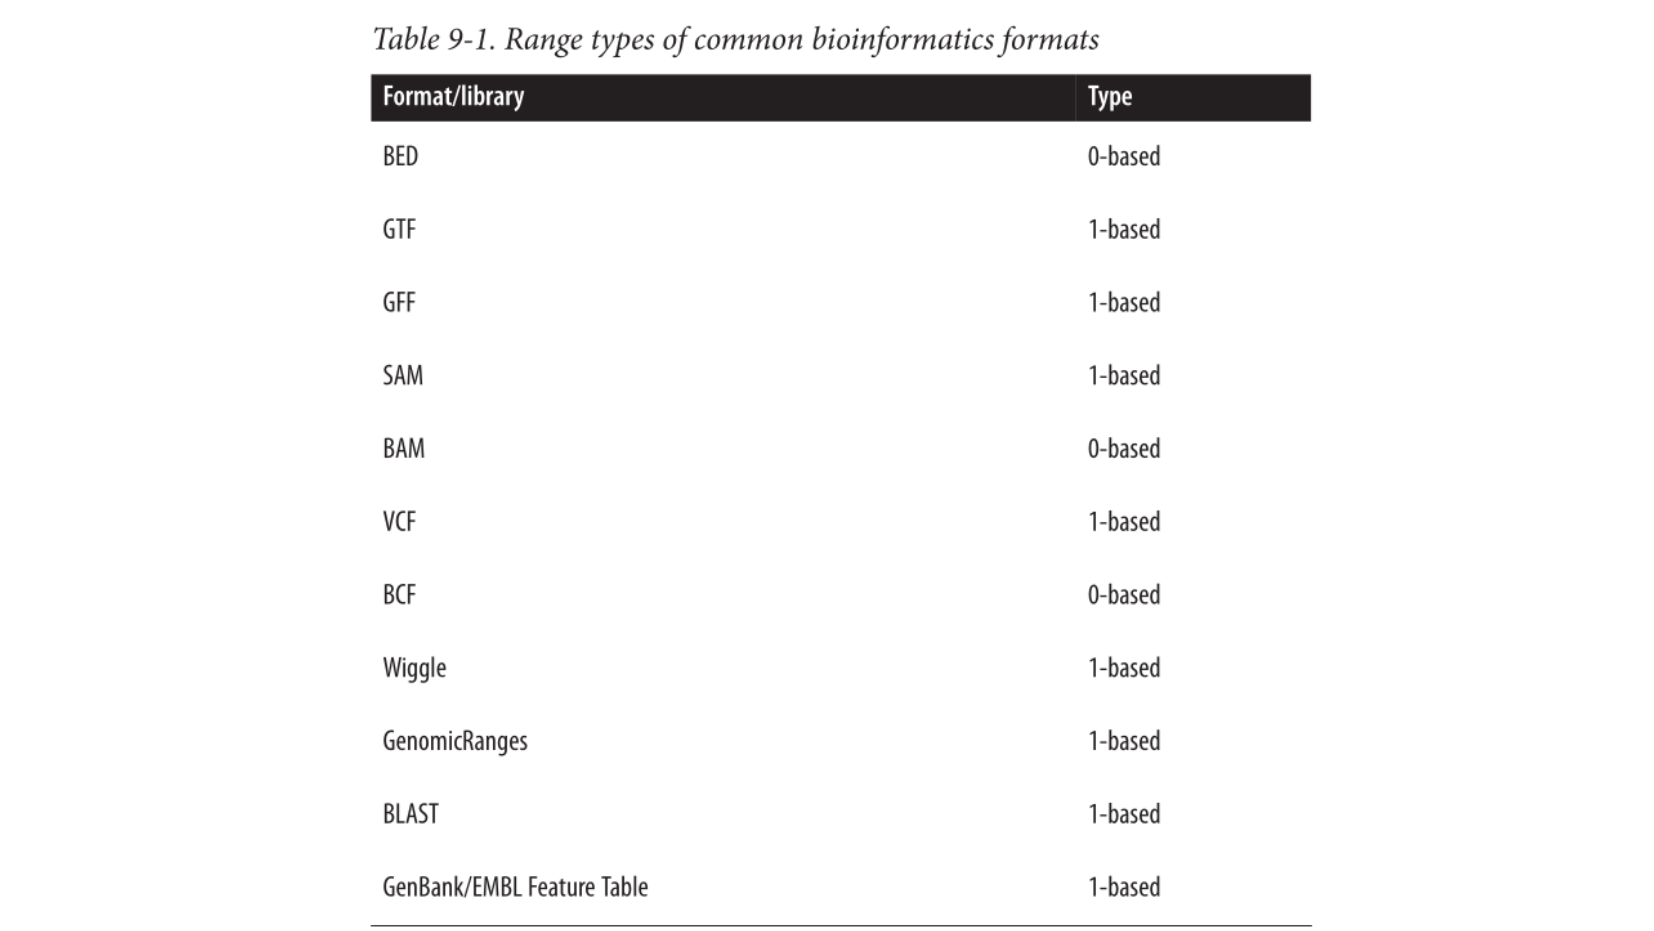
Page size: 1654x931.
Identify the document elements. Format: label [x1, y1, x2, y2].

picture [345, 2, 1320, 931]
